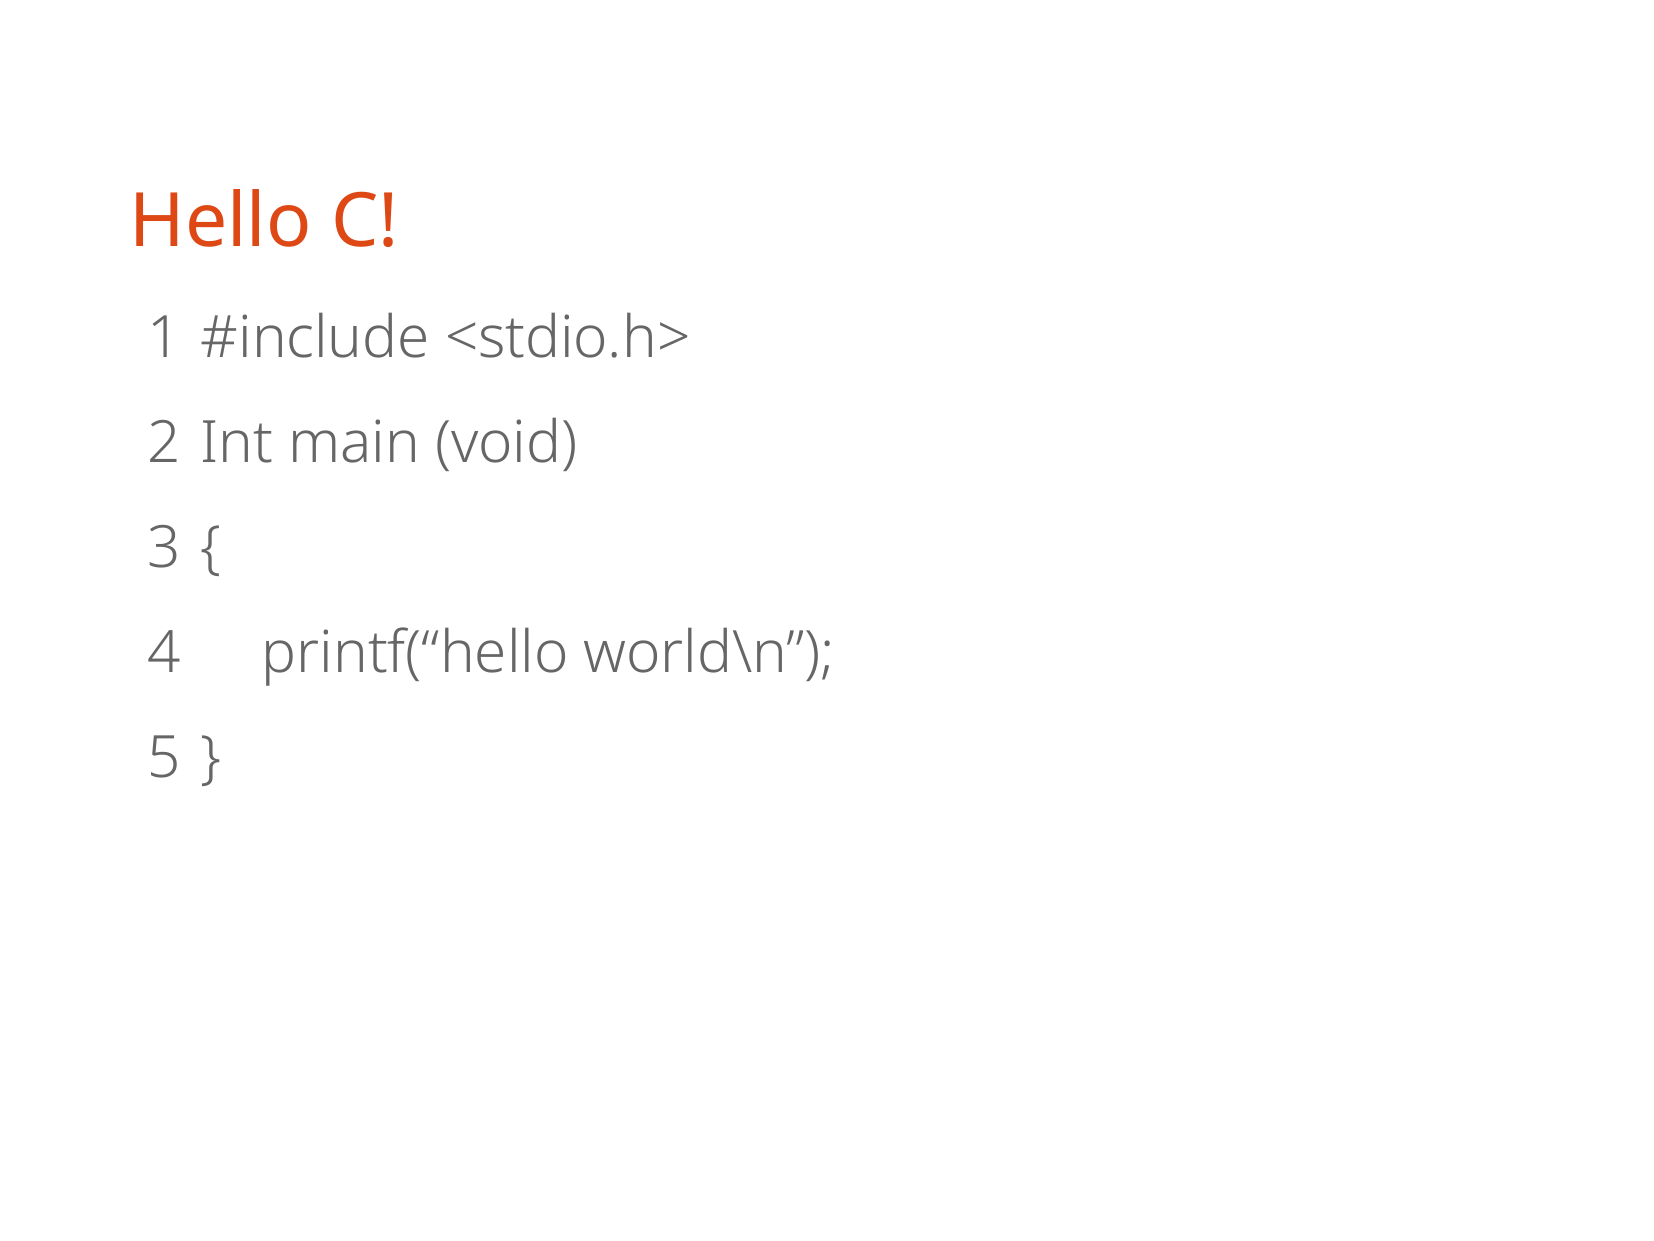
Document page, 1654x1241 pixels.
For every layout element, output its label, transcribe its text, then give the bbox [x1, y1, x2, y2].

list #include <stdio.h> Int main (void) { printf(“hello world\n”); } [129, 295, 1518, 1010]
title Hello C! [129, 153, 1518, 281]
